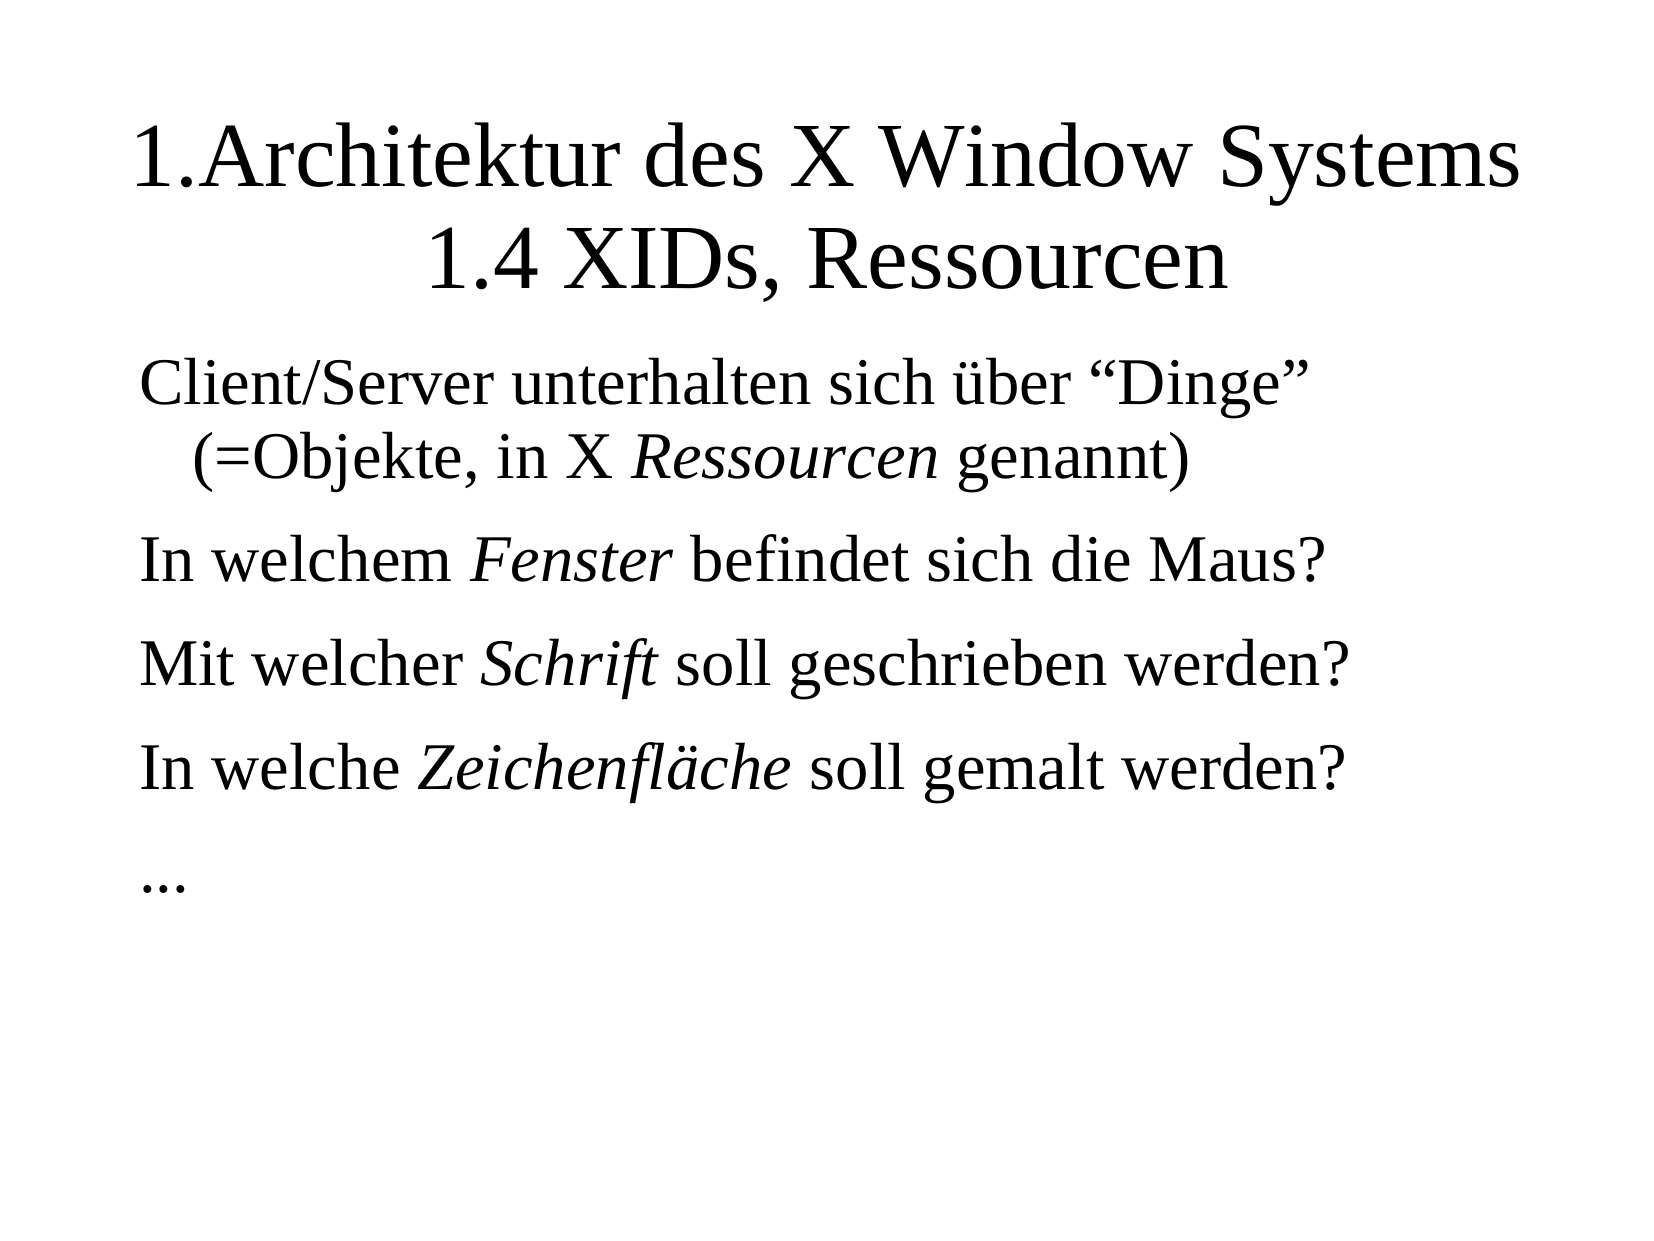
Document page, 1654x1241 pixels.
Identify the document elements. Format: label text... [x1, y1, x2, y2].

title 1.Architektur des X Window Systems 1.4 XIDs, Ressourcen [121, 102, 1534, 311]
list Client/Server unterhalten sich über “Dinge” (=Objekte, in X Ressourcen genannt) In welchem Fenster befindet sich die Maus? Mit welcher Schrift soll geschrieben werden? In welche Zeichenfläche soll gemalt werden? ... [121, 344, 1534, 1127]
